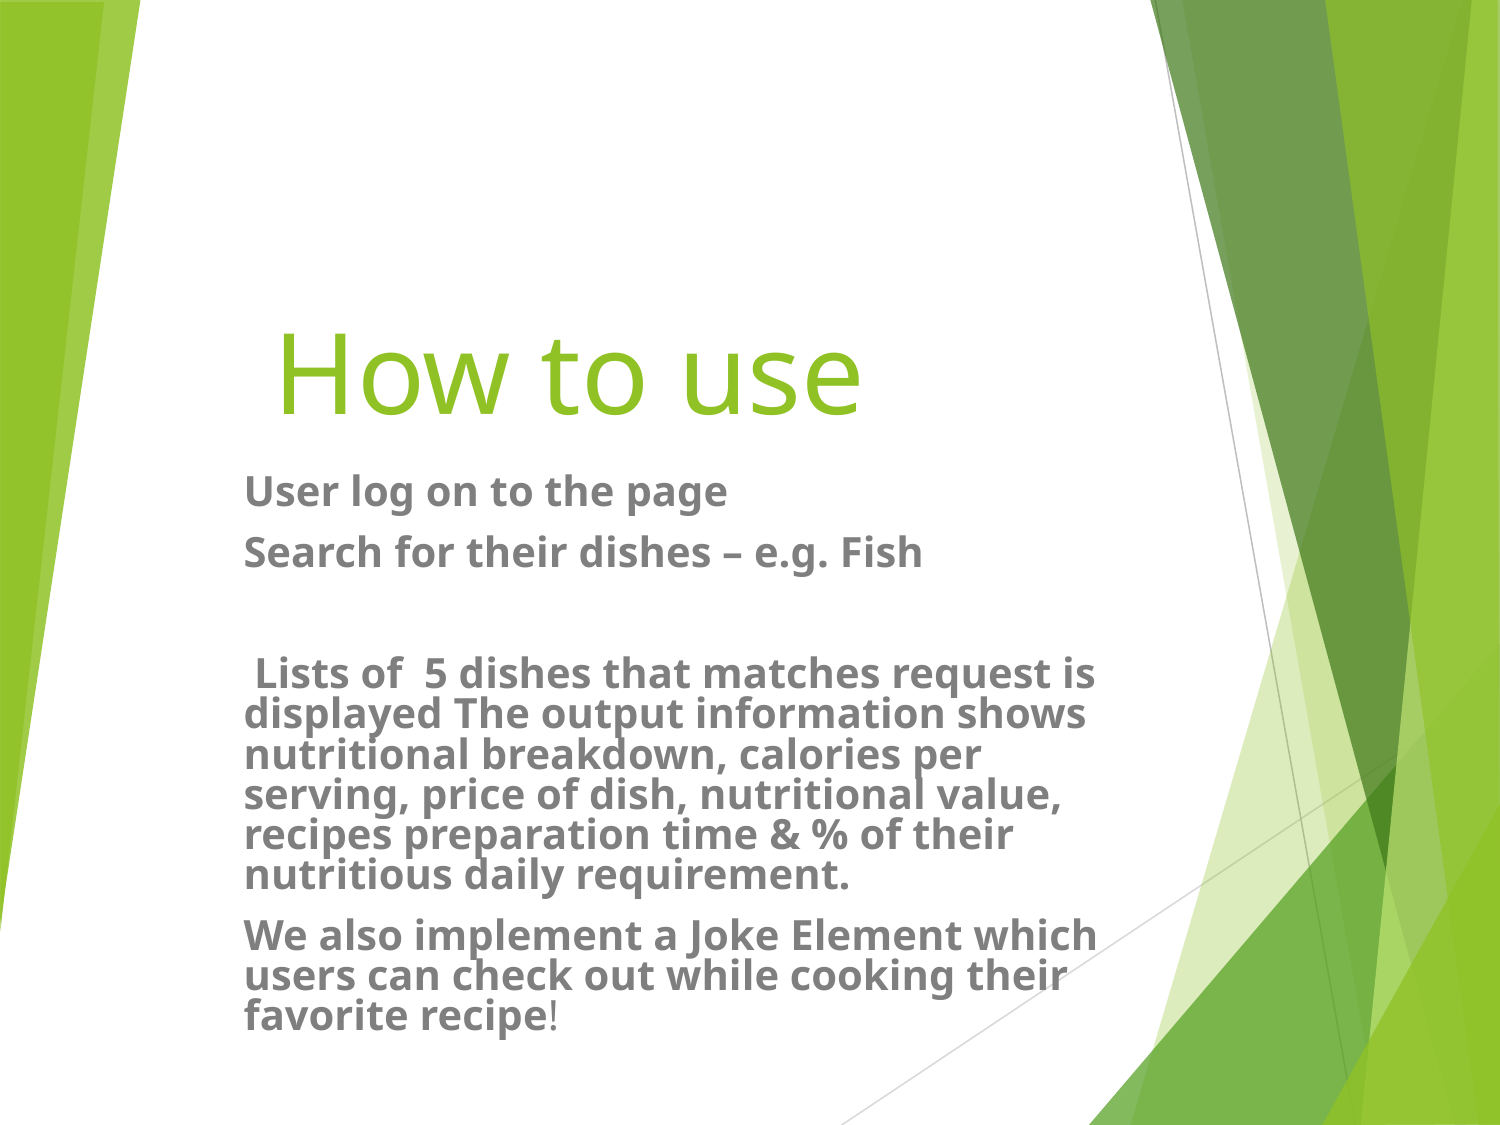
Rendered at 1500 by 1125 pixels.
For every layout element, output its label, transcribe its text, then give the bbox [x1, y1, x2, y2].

text_box [0, 2, 105, 932]
subtitle User log on to the page Search for their dishes – e.g. Fish Lists of 5 dishes that matches request is displayed The output information shows nutritional breakdown, calories per serving, price of dish, nutritional value, recipes preparation time & % of their nutritious daily requirement. We also implement a Joke Element which users can check out while cooking their favorite recipe! [228, 466, 1128, 1050]
title How to use [258, 207, 1142, 445]
